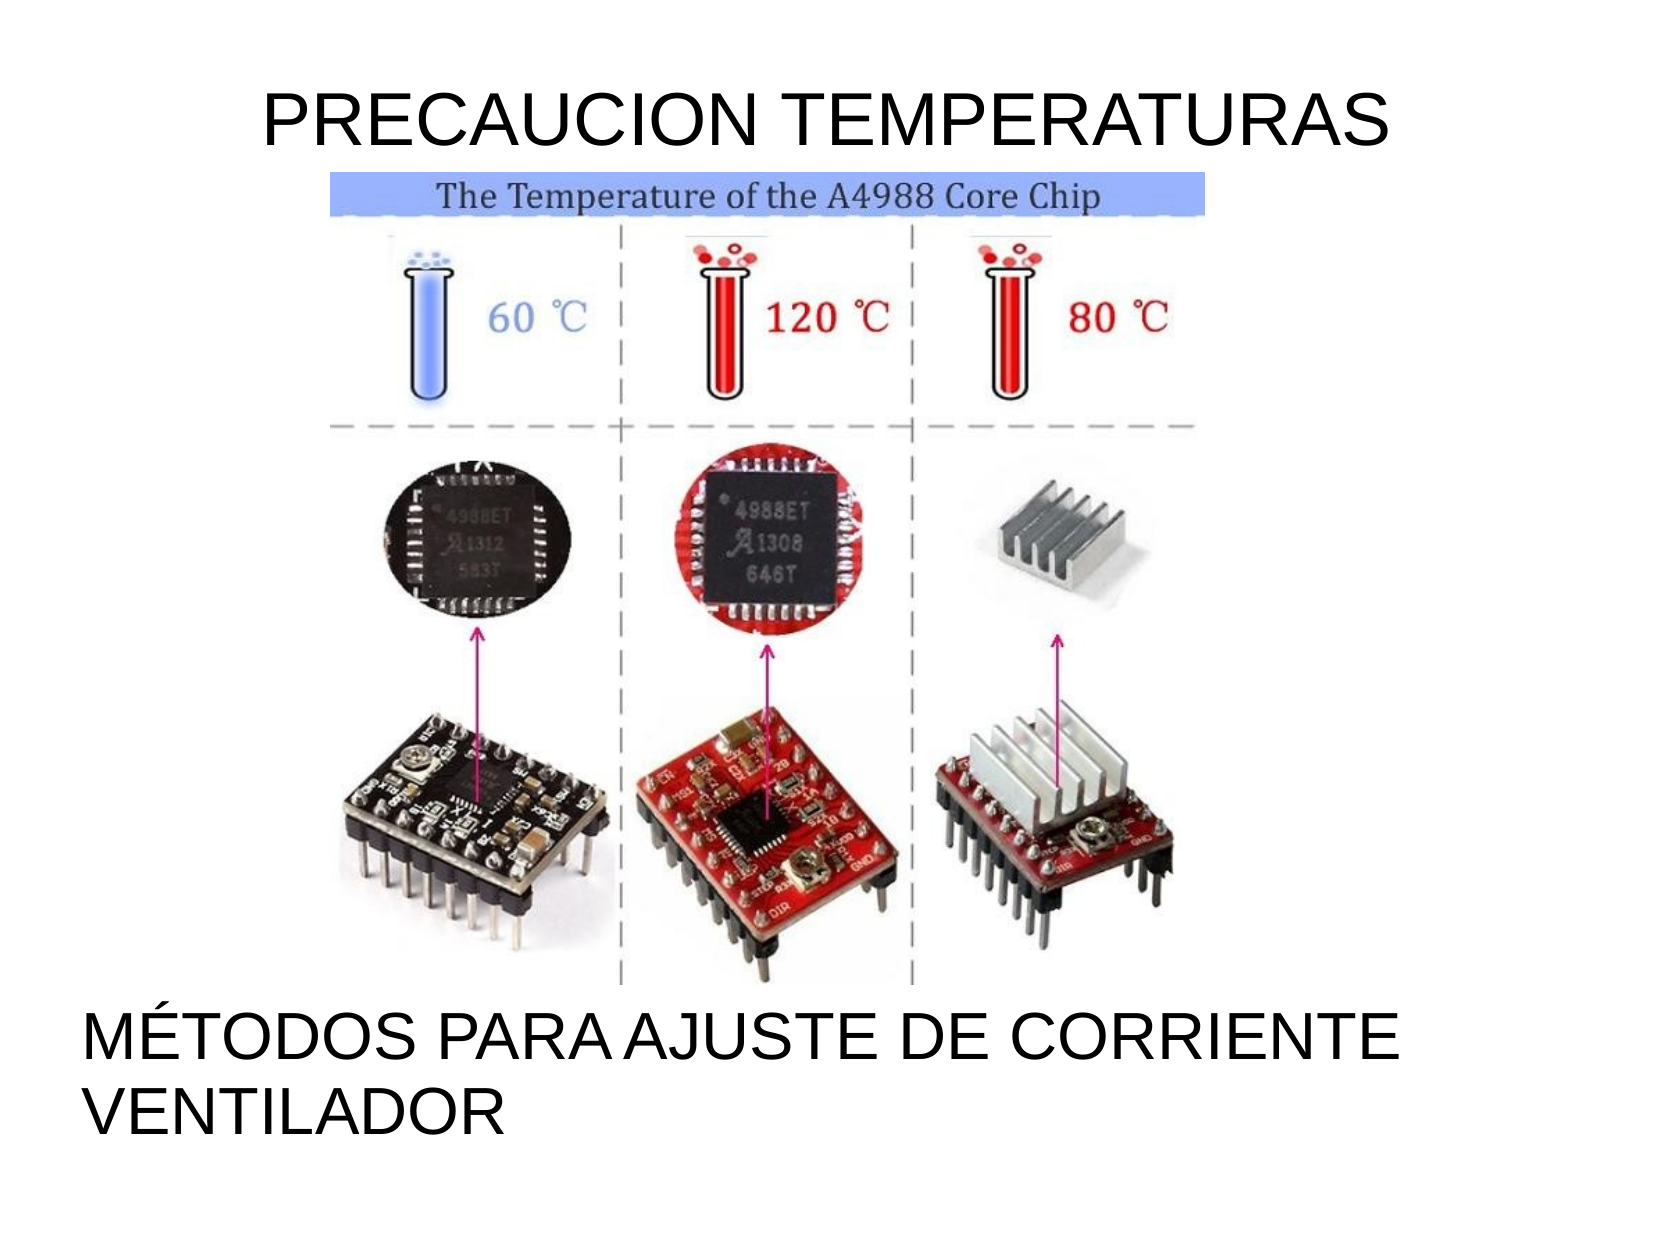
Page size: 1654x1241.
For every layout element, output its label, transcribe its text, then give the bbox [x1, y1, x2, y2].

picture [330, 172, 1205, 968]
text_box MÉTODOS PARA AJUSTE DE CORRIENTE VENTILADOR [81, 968, 1570, 1180]
title PRECAUCION TEMPERATURAS [82, 49, 1571, 189]
